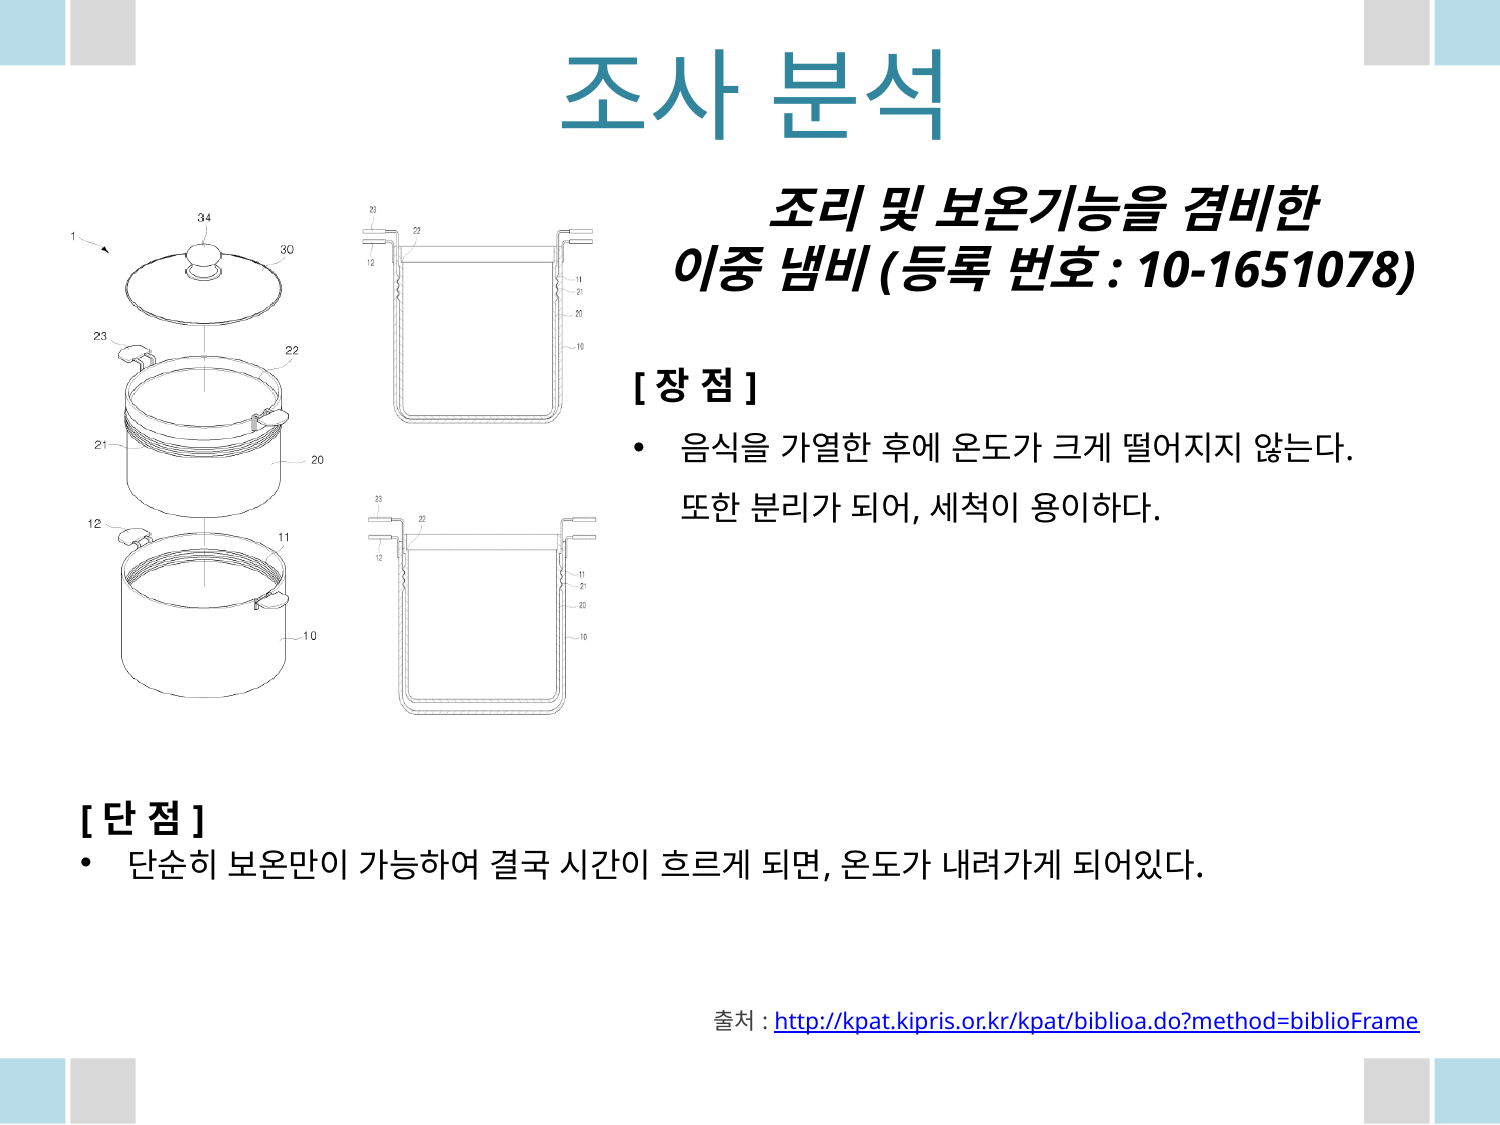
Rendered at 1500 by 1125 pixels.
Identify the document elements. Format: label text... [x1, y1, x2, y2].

picture [358, 493, 603, 722]
text_box [ 장 점 ] 음식을 가열한 후에 온도가 크게 떨어지지 않는다. 또한 분리가 되어, 세척이 용이하다. [618, 327, 1435, 535]
text_box [ 단 점 ] 단순히 보온만이 가능하여 결국 시간이 흐르게 되면, 온도가 내려가게 되어있다. [65, 760, 1435, 893]
text_box [70, 1058, 136, 1124]
picture [358, 203, 603, 432]
text_box [1364, 1058, 1430, 1124]
text_box 조사 분석 [277, 25, 1235, 161]
text_box [1364, 0, 1430, 66]
text_box [1434, 0, 1500, 66]
text_box 출처 : http://kpat.kipris.or.kr/kpat/biblioa.do?method=biblioFrame [520, 999, 1435, 1046]
text_box [70, 0, 136, 66]
picture [65, 203, 343, 712]
text_box [1434, 1058, 1500, 1124]
text_box [0, 1058, 66, 1124]
text_box 조리 및 보온기능을 겸비한 이중 냄비 (등록 번호 : 10-1651078) [652, 170, 1431, 305]
text_box [0, 0, 66, 66]
